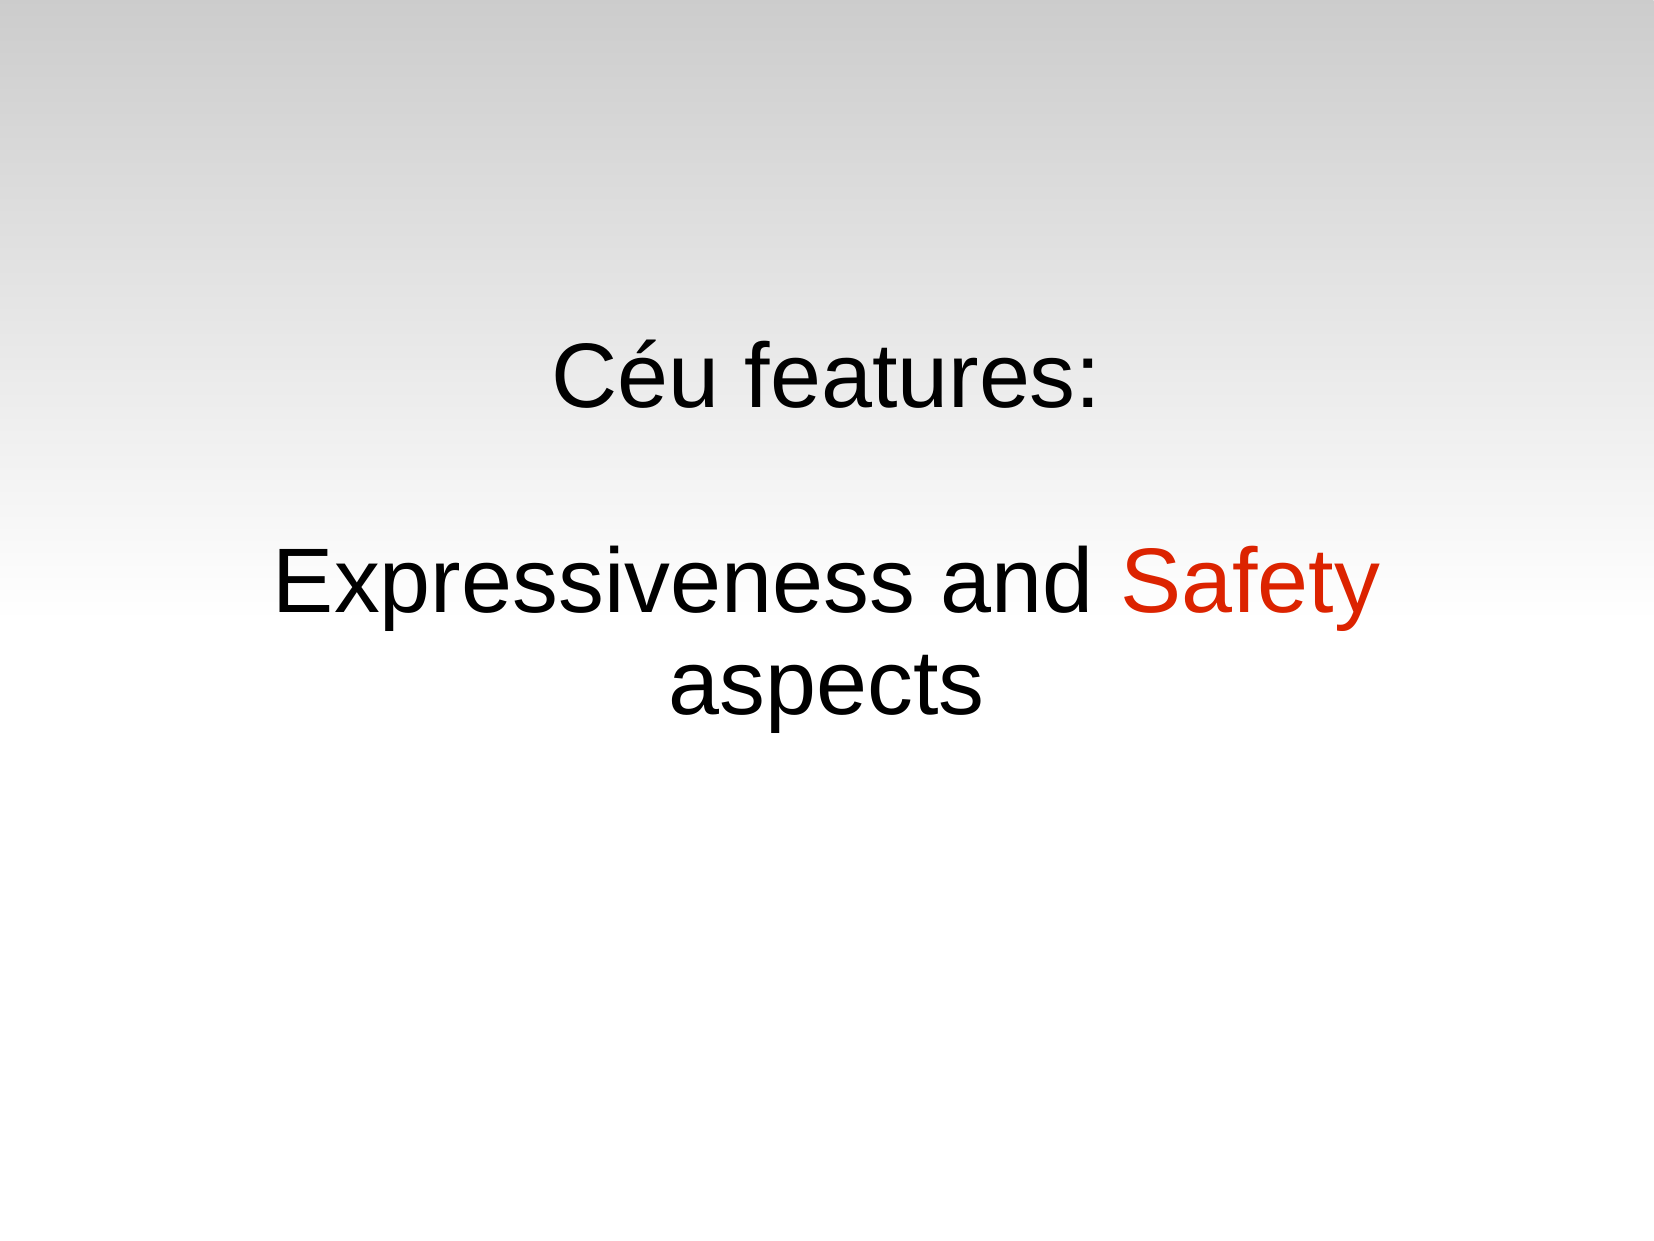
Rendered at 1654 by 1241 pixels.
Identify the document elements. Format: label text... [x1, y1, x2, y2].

subtitle Céu features: Expressiveness and Safety aspects [82, 49, 1571, 1109]
